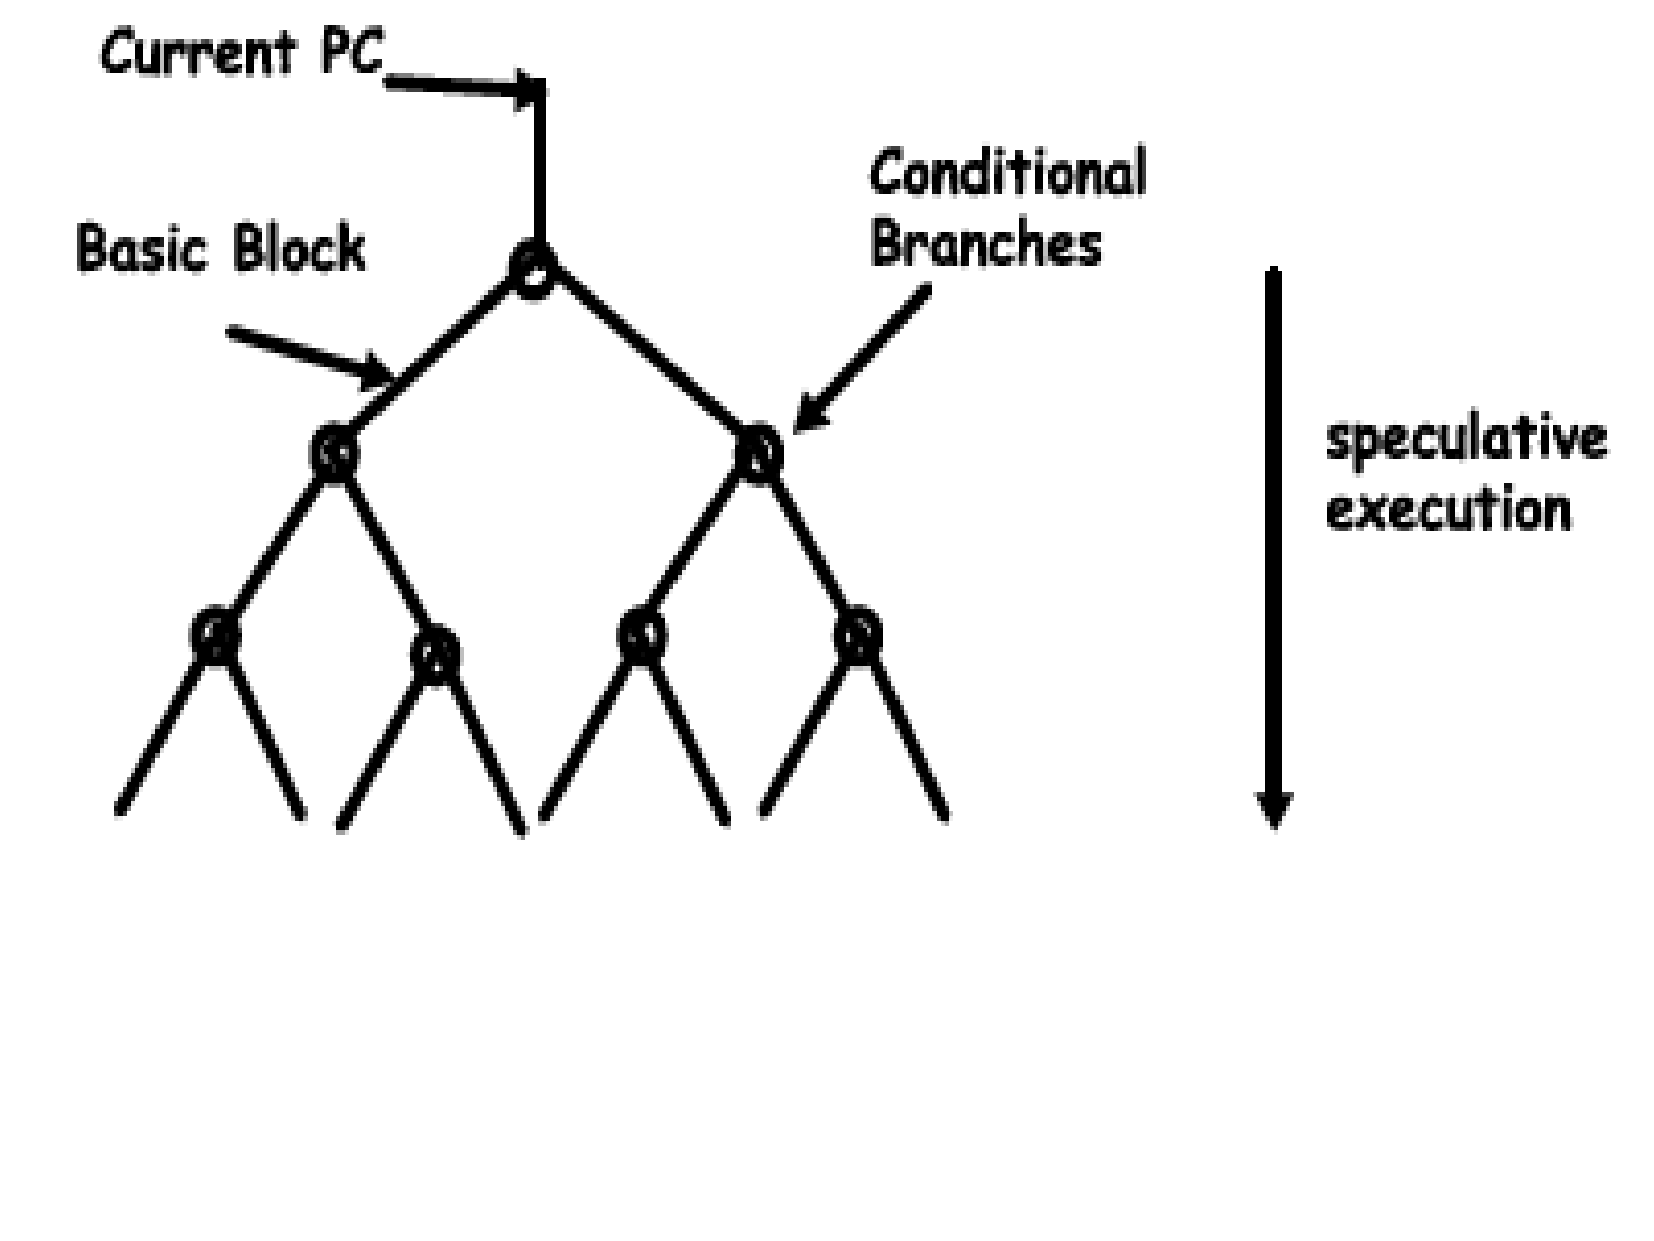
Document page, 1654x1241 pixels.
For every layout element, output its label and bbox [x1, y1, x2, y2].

picture [12, 11, 1636, 856]
